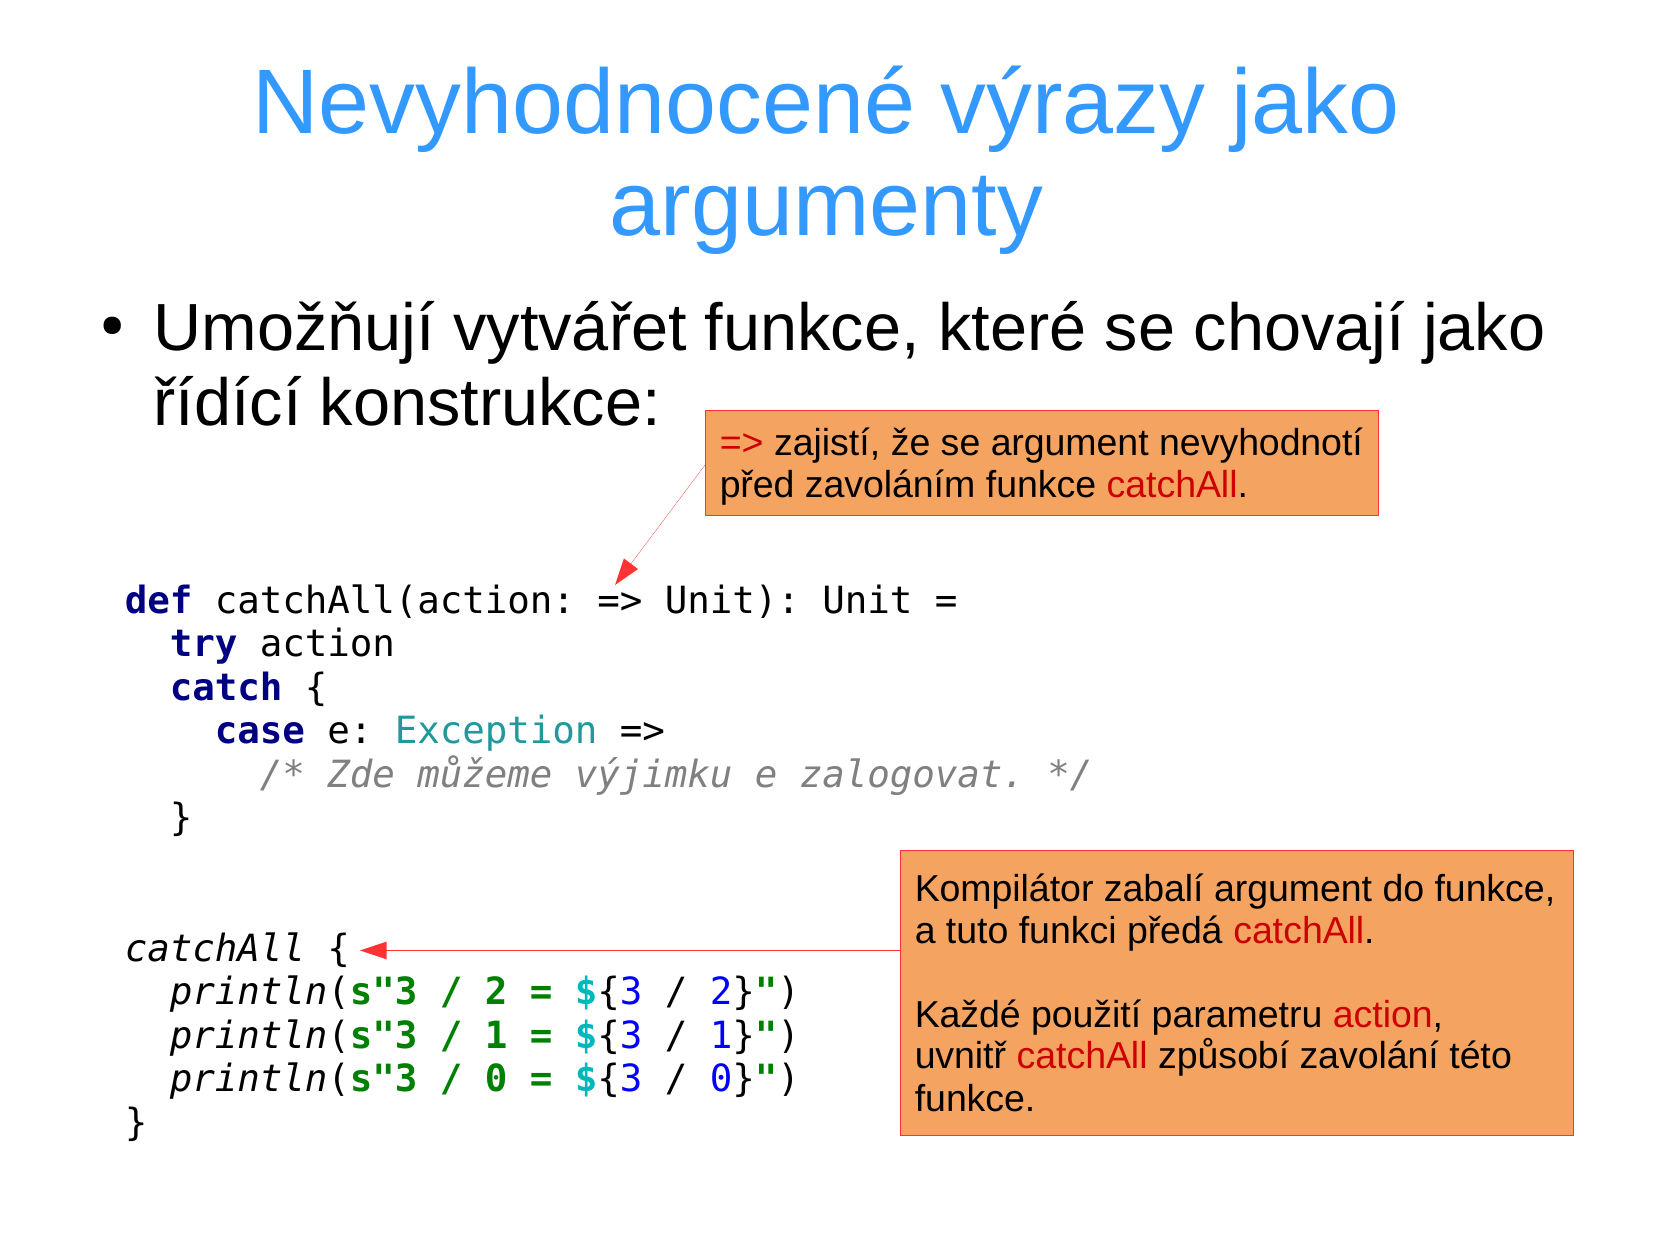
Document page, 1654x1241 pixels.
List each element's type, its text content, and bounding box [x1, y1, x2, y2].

text_box => zajistí, že se argument nevyhodnotí před zavoláním funkce catchAll. [705, 410, 1379, 516]
list Umožňují vytvářet funkce, které se chovají jako řídící konstrukce: [82, 290, 1571, 1010]
text_box Kompilátor zabalí argument do funkce, a tuto funkci předá catchAll. Každé použití parametru action, uvnitř catchAll způsobí zavolání této funkce. [900, 850, 1574, 1136]
title Nevyhodnocené výrazy jako argumenty [82, 49, 1571, 257]
text_box def catchAll(action: => Unit): Unit = try action catch { case e: Exception => /* Zde můžeme výjimku e zalogovat. */ } catchAll { println(s"3 / 2 = ${3 / 2}") println(s"3 / 1 = ${3 / 1}") println(s"3 / 0 = ${3 / 0}") } [110, 571, 1198, 1158]
